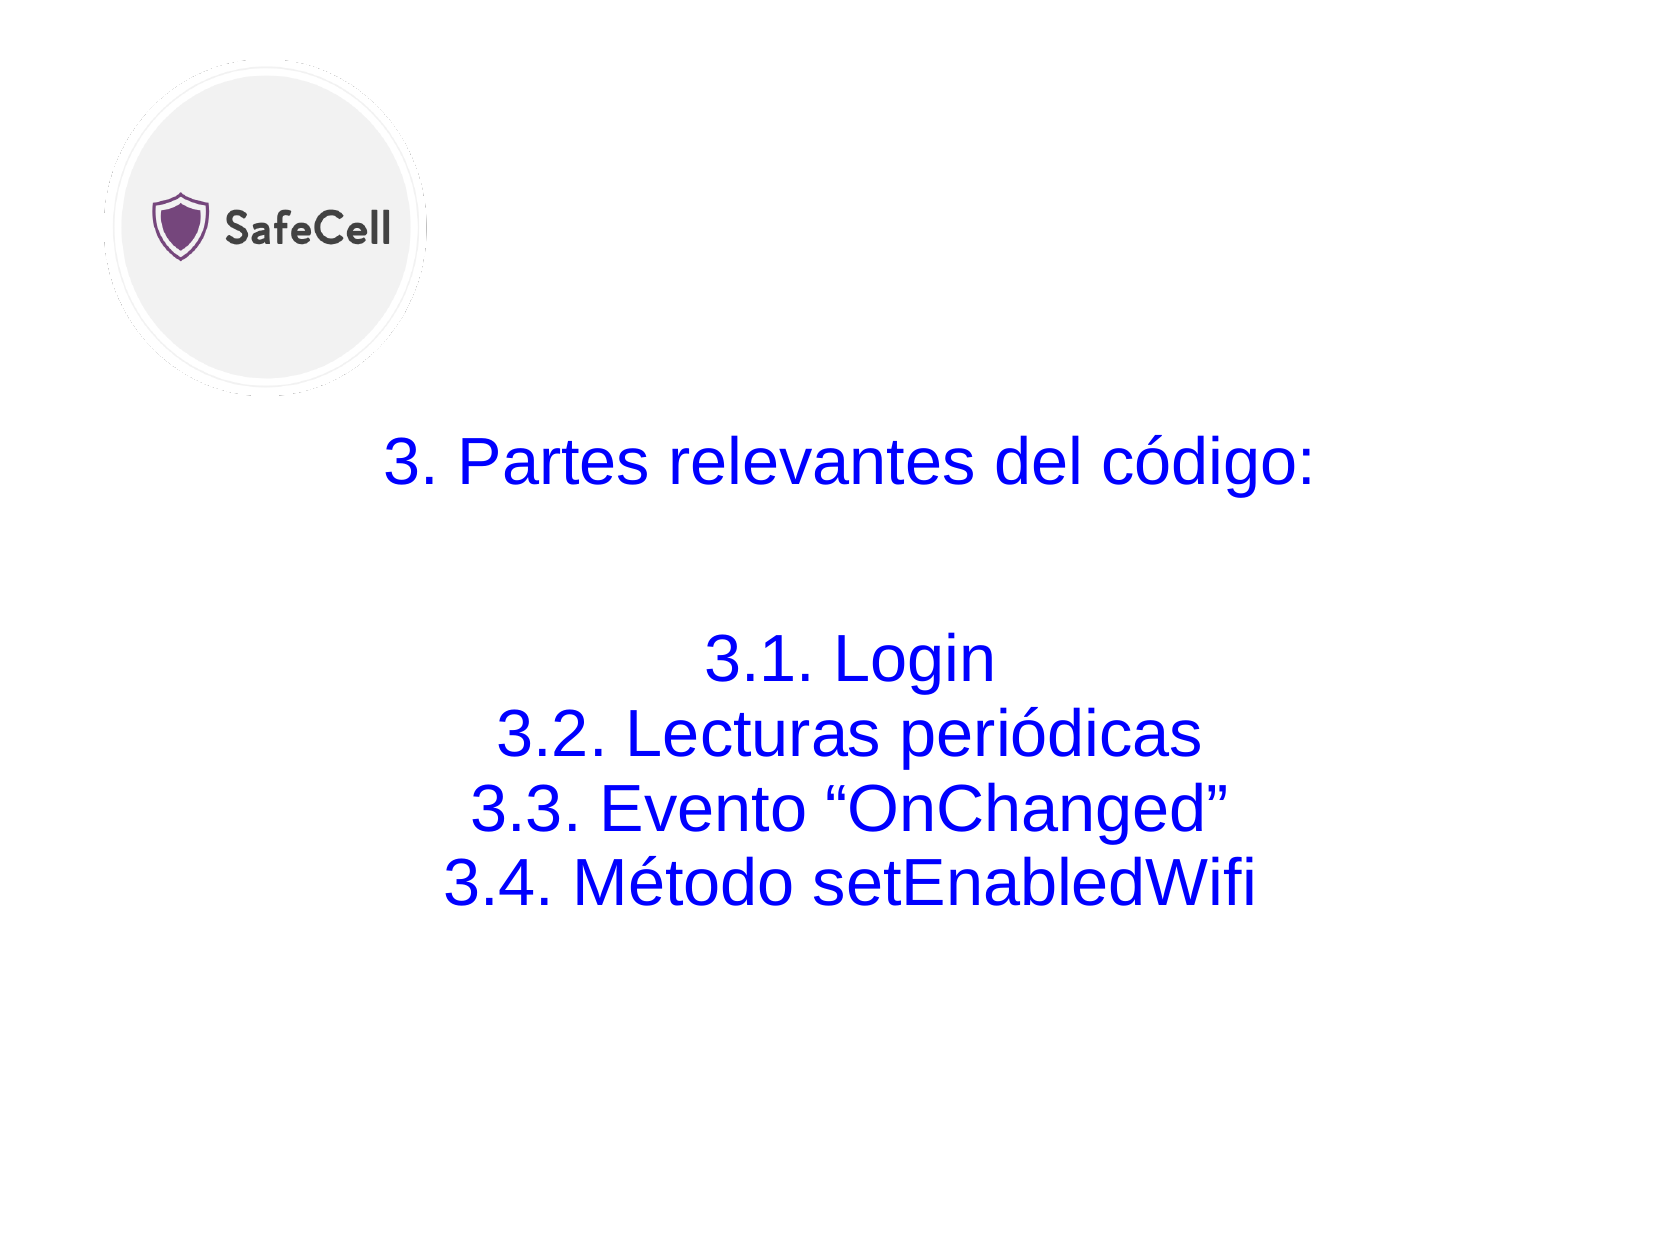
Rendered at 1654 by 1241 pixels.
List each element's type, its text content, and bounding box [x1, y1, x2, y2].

title 3.1. Login 3.2. Lecturas periódicas 3.3. Evento “OnChanged” 3.4. Método setEnabledWifi [106, 565, 1595, 976]
picture [94, 49, 437, 402]
title 3. Partes relevantes del código: [106, 423, 1595, 565]
